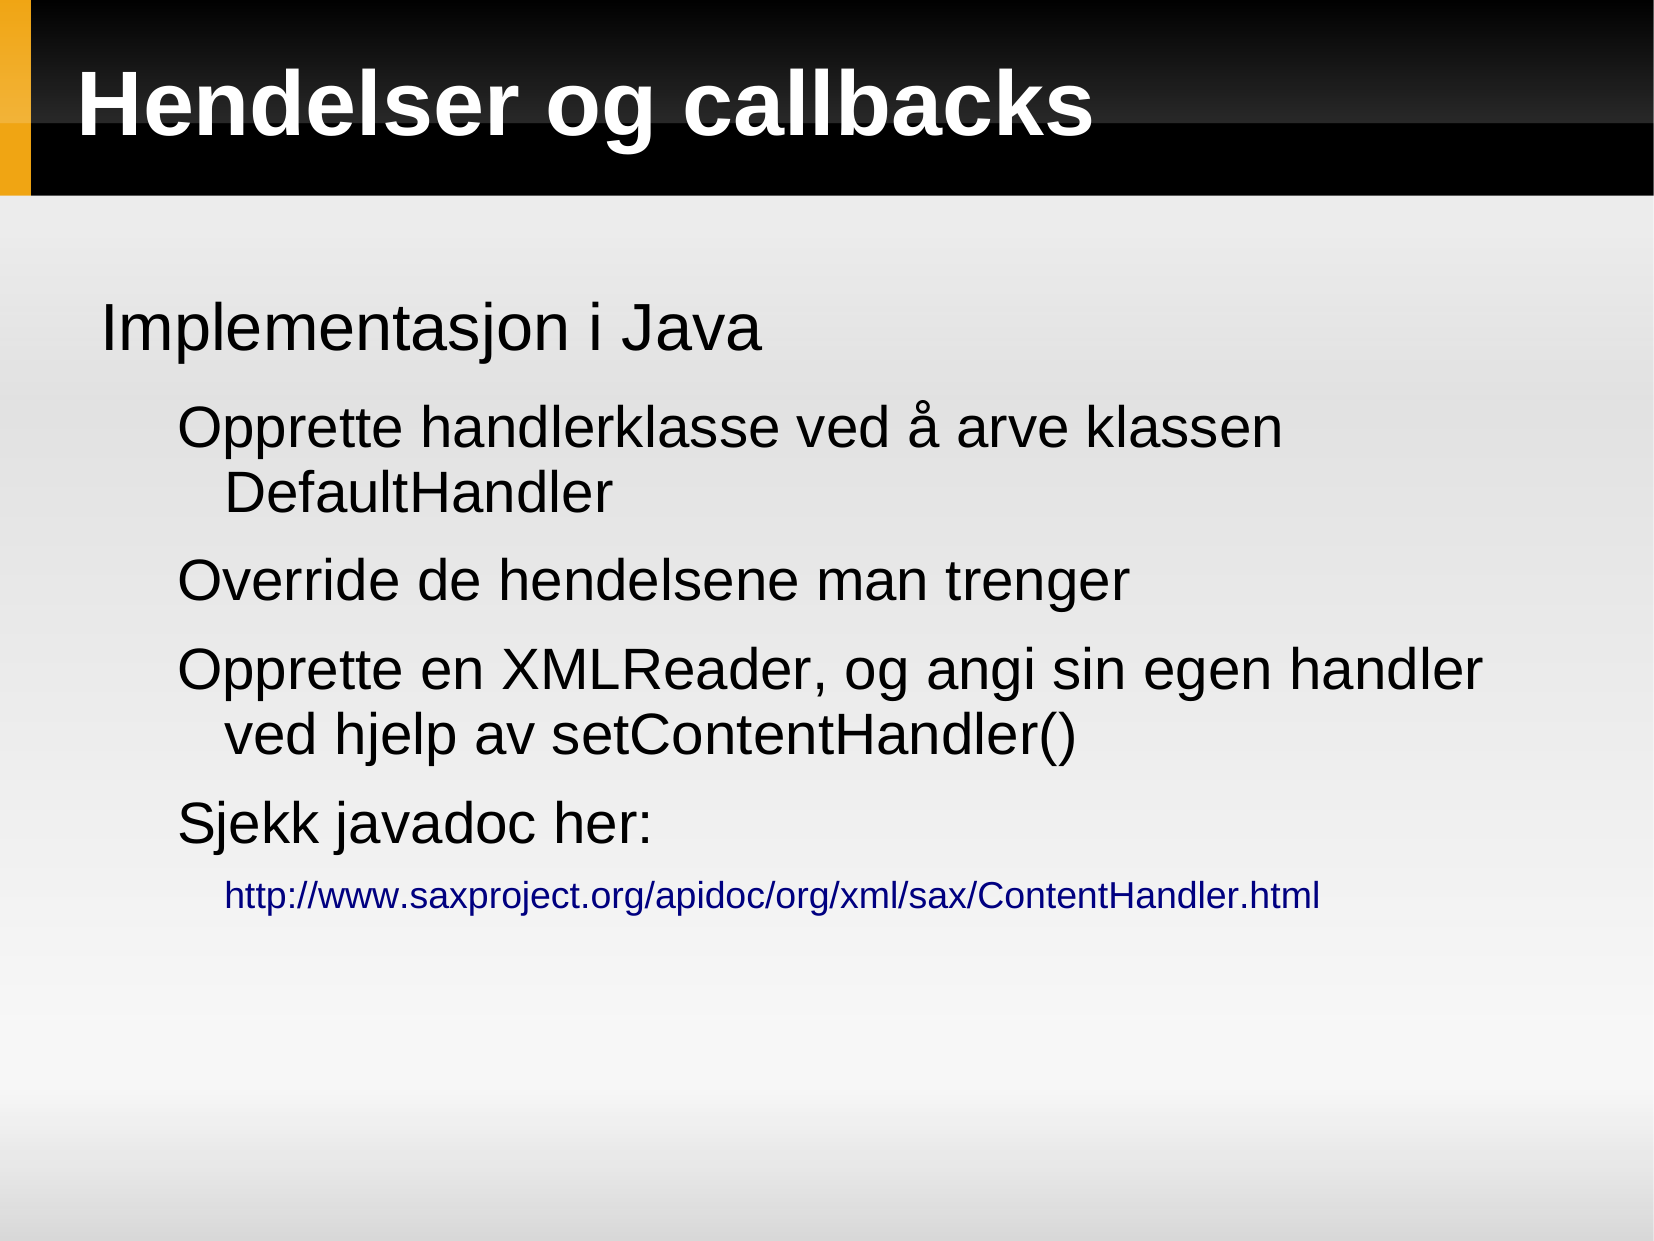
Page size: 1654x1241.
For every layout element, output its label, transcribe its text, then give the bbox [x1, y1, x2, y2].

list Implementasjon i Java Opprette handlerklasse ved å arve klassen DefaultHandler Override de hendelsene man trenger Opprette en XMLReader, og angi sin egen handler ved hjelp av setContentHandler() Sjekk javadoc her: http://www.saxproject.org/apidoc/org/xml/sax/ContentHandler.html [82, 290, 1571, 1096]
title Hendelser og callbacks [76, 7, 1565, 200]
picture [0, 0, 1654, 1241]
